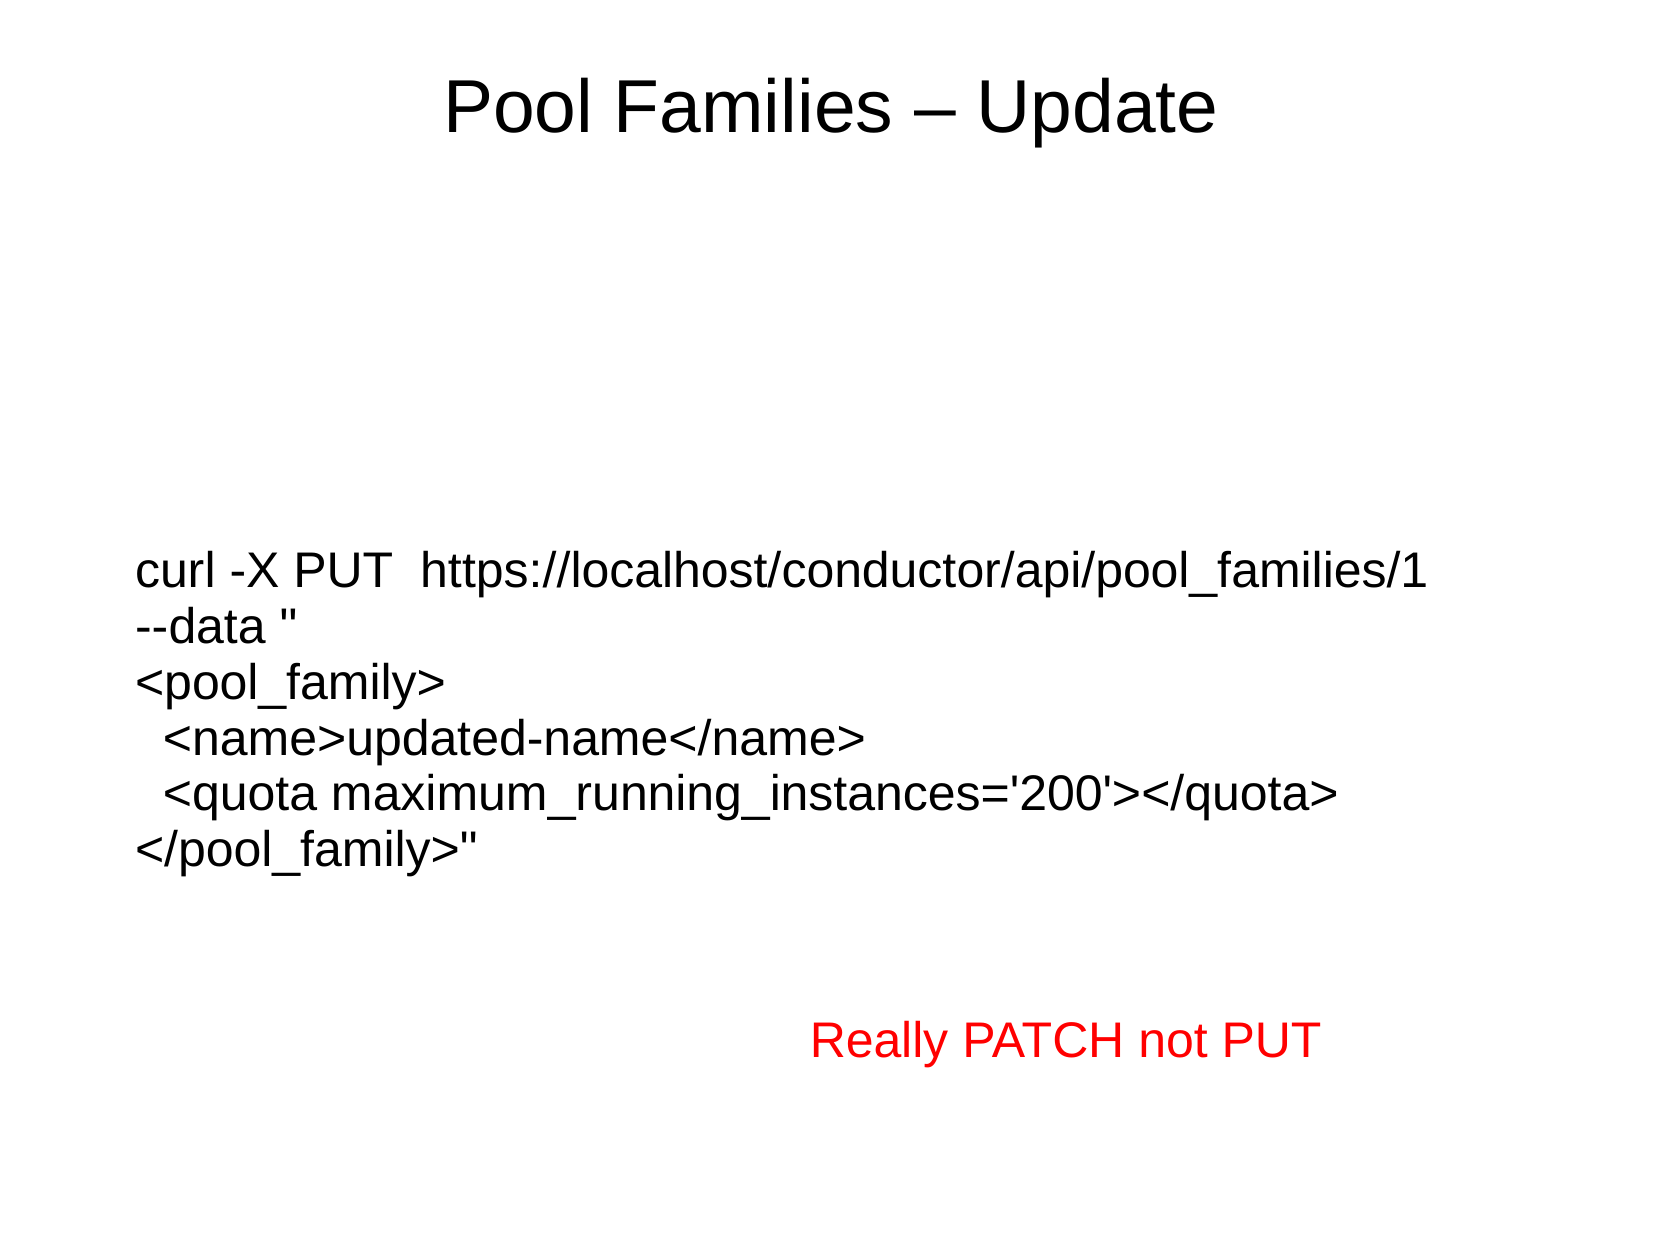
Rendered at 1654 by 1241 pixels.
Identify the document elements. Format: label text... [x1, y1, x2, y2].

title Pool Families – Update [86, 2, 1576, 211]
subtitle curl -X PUT https://localhost/conductor/api/pool_families/1 --data " <pool_family> <name>updated-name</name> <quota maximum_running_instances='200'></quota> </pool_family>" [134, 405, 1654, 1126]
text_box Really PATCH not PUT [795, 1005, 1381, 1076]
